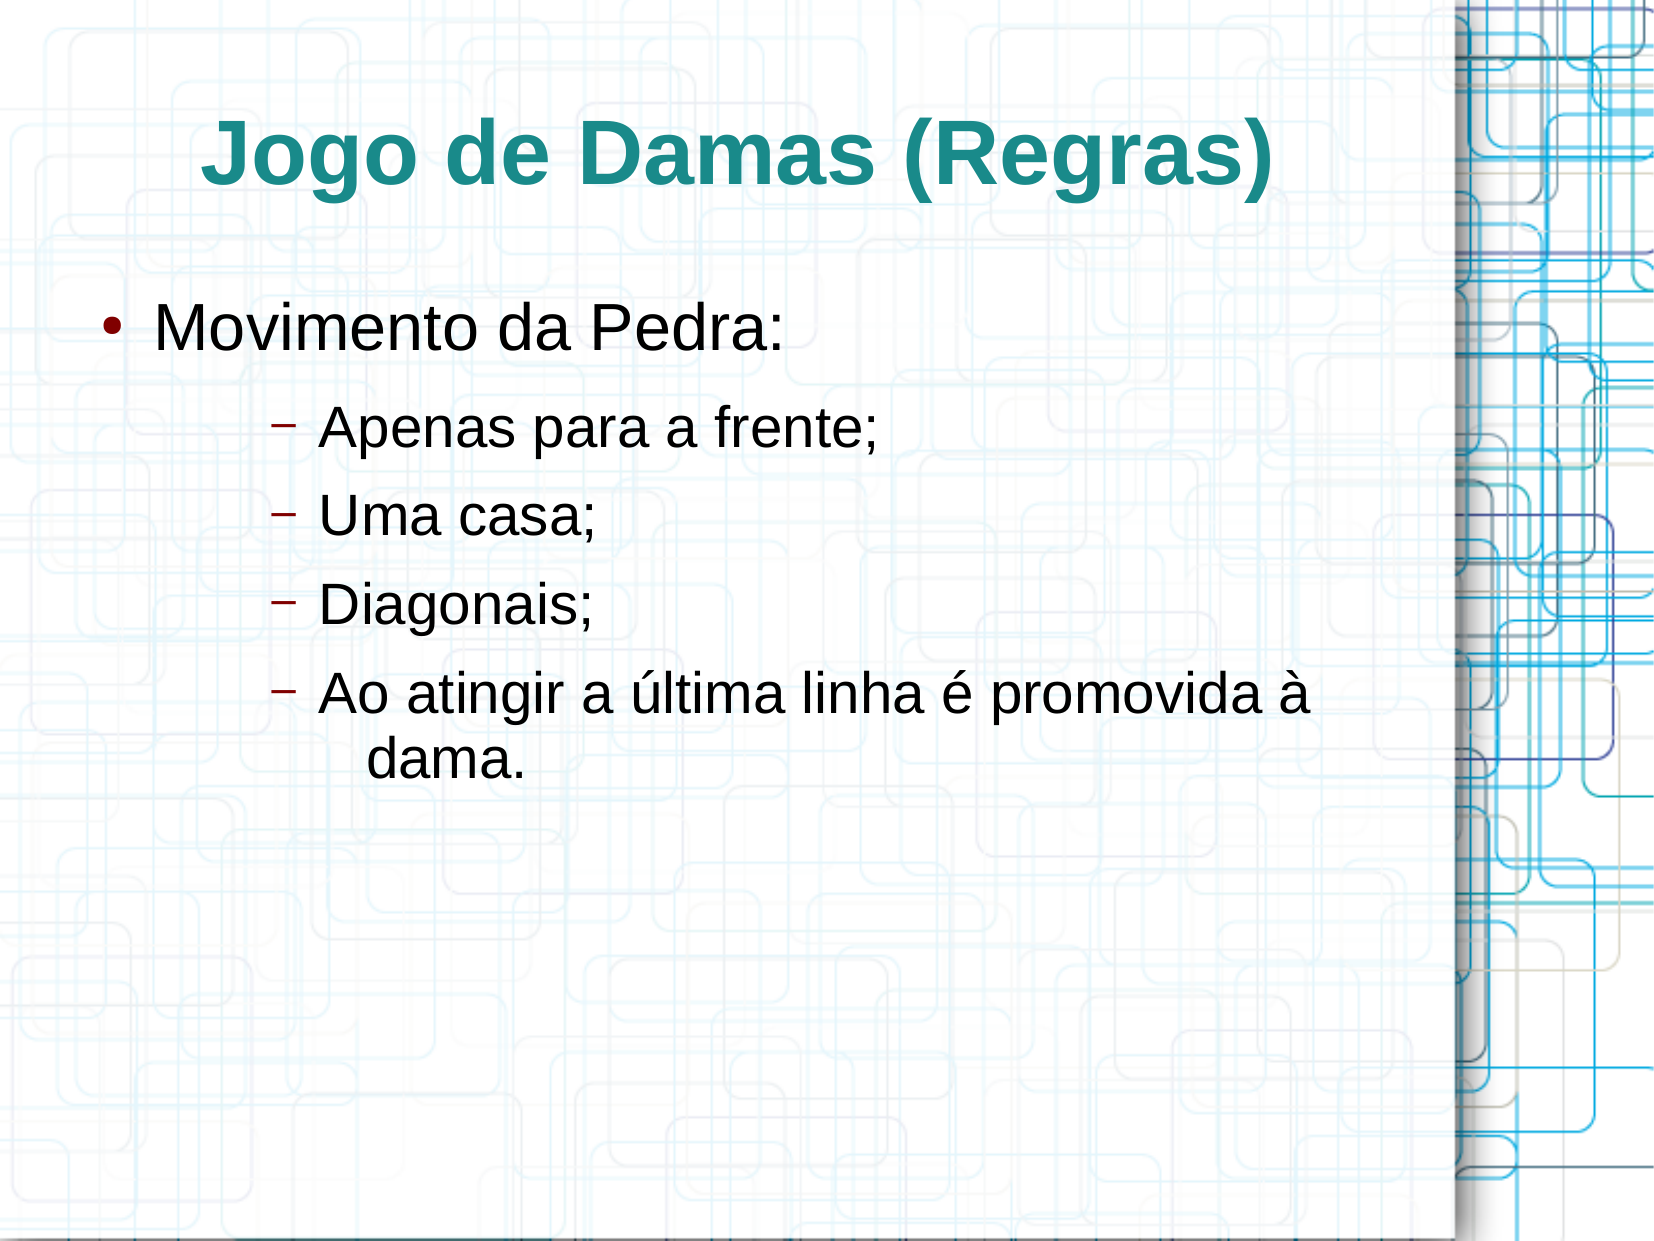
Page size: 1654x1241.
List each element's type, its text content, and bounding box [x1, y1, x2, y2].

title Jogo de Damas (Regras) [59, 49, 1418, 257]
picture [0, 0, 1654, 1241]
list Movimento da Pedra: Apenas para a frente; Uma casa; Diagonais; Ao atingir a última linha é promovida à dama. [82, 290, 1418, 1010]
